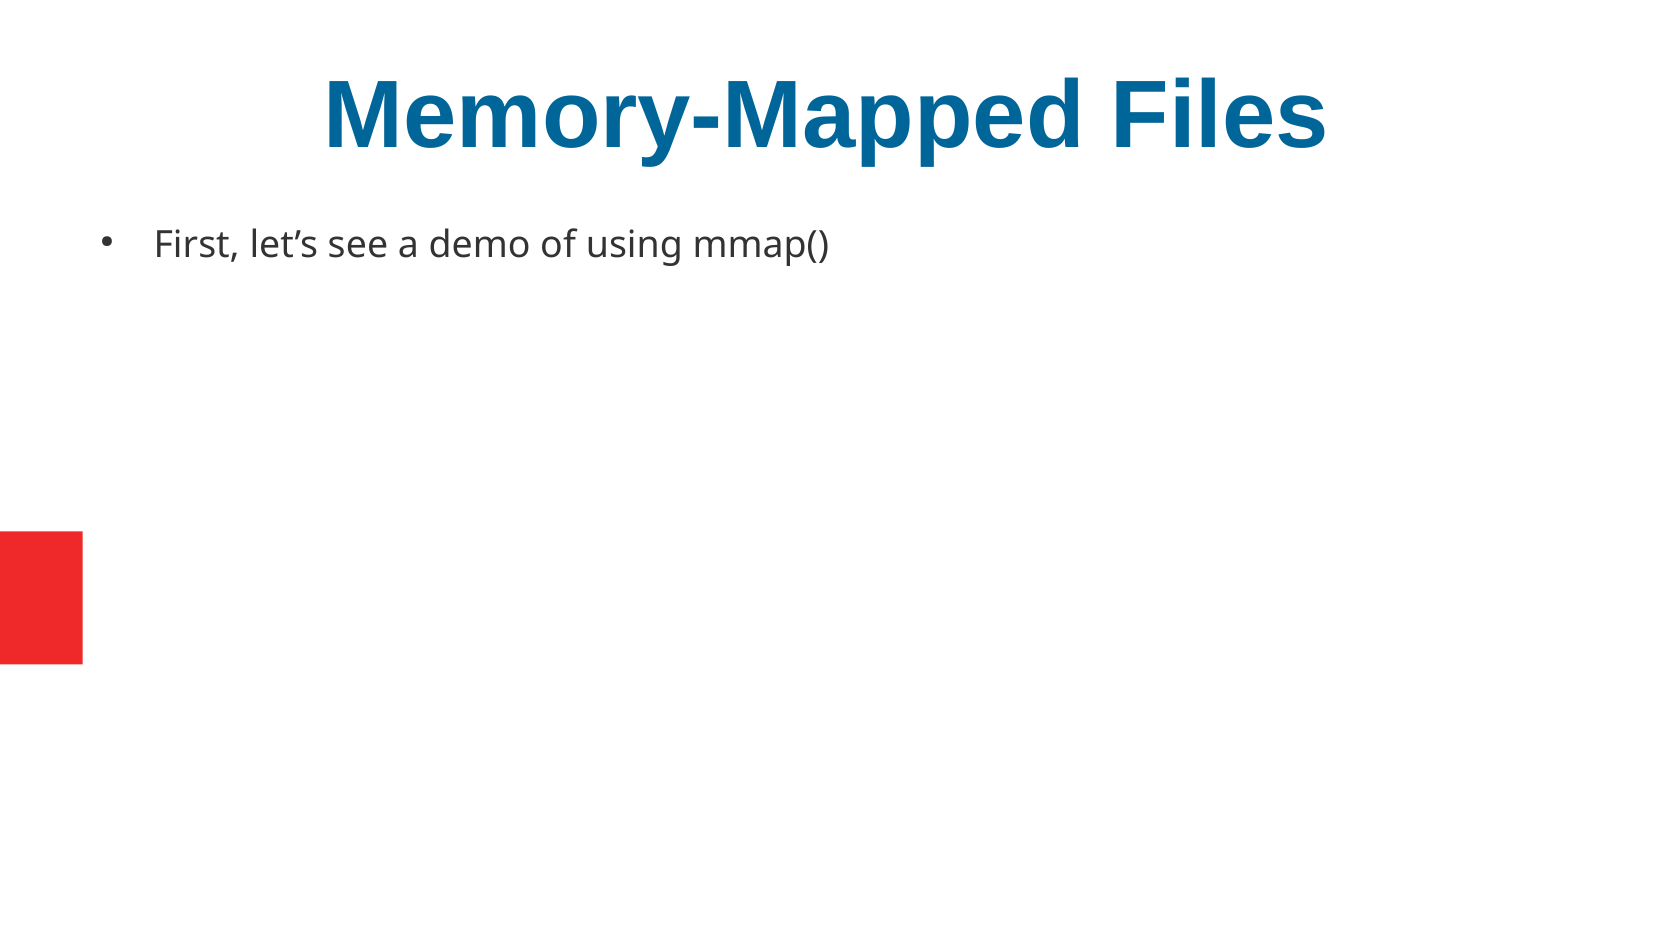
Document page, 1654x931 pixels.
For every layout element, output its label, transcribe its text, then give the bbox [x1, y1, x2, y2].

list First, let’s see a demo of using mmap() [82, 217, 1595, 910]
title Memory-Mapped Files [82, 37, 1571, 193]
